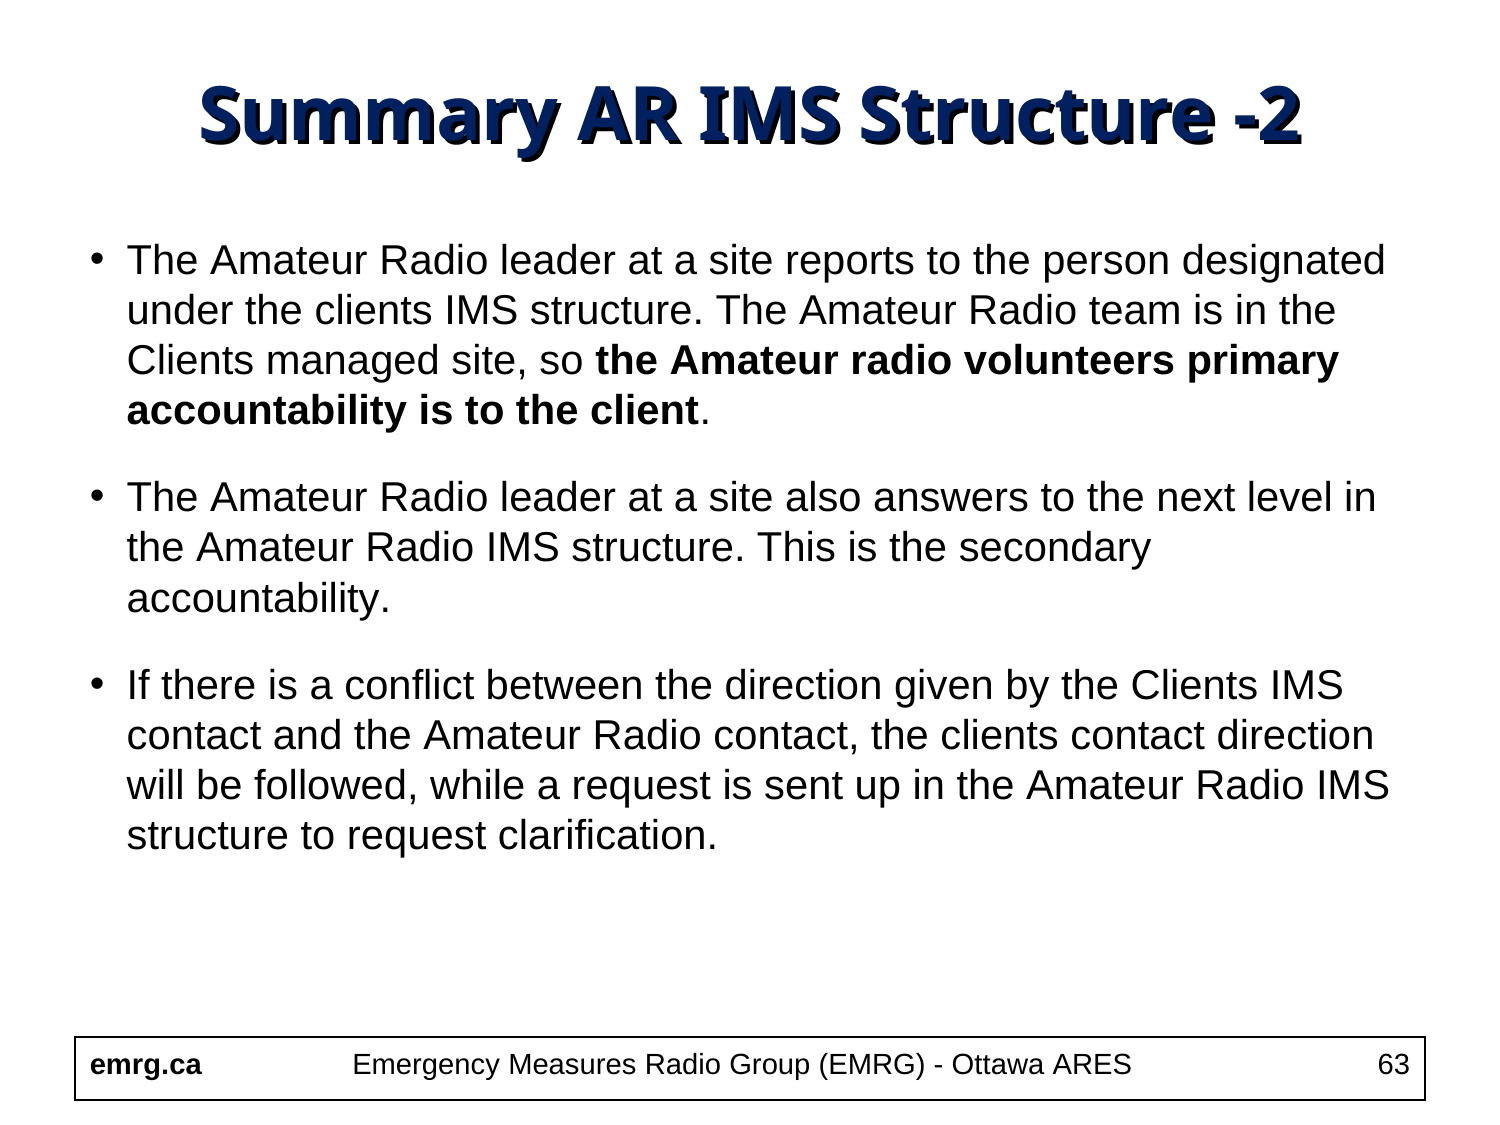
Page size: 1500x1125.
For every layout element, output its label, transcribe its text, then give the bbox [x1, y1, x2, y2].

text_box <number> [1246, 1037, 1426, 1103]
title Summary AR IMS Structure -2 [75, 45, 1426, 176]
text_box Emergency Measures Radio Group (EMRG) - Ottawa ARES [247, 1037, 1238, 1103]
text_box The Amateur Radio leader at a site reports to the person designated under the clients IMS structure. The Amateur Radio team is in the Clients managed site, so the Amateur radio volunteers primary accountability is to the client. The Amateur Radio leader at a site also answers to the next level in the Amateur Radio IMS structure. This is the secondary accountability. If there is a conflict between the direction given by the Clients IMS contact and the Amateur Radio contact, the clients contact direction will be followed, while a request is sent up in the Amateur Radio IMS structure to request clarification. [75, 224, 1426, 866]
